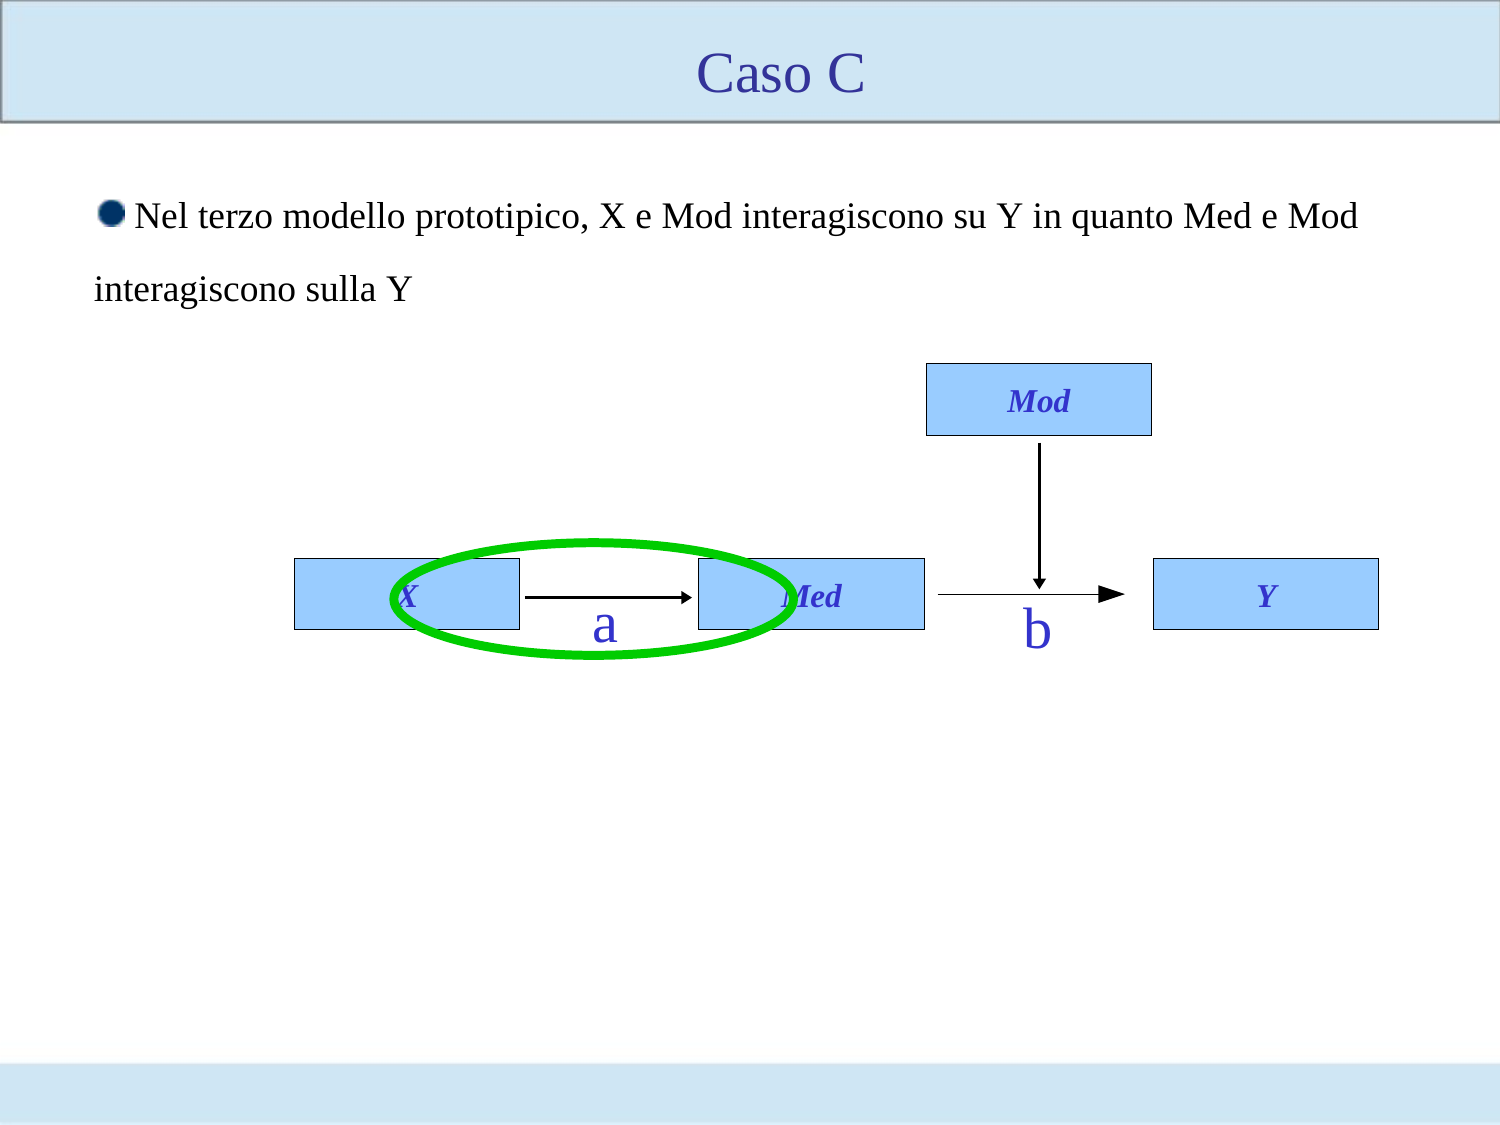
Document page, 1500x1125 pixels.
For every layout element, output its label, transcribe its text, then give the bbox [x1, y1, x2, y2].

picture [94, 196, 125, 227]
text_box b [1009, 582, 1069, 668]
text_box X [294, 558, 437, 630]
text_box X [401, 558, 520, 630]
text_box Med [797, 590, 803, 606]
text_box Med [698, 558, 786, 630]
text_box Med [750, 558, 925, 630]
picture [0, 0, 1500, 1125]
text_box a [578, 576, 634, 662]
text_box Nel terzo modello prototipico, X e Mod interagiscono su Y in quanto Med e Mod interagiscono sulla Y [79, 148, 1500, 317]
text_box Mod [926, 363, 1152, 436]
text_box Y [1153, 558, 1379, 630]
title Caso C [249, 21, 1313, 117]
text_box X [399, 590, 405, 602]
